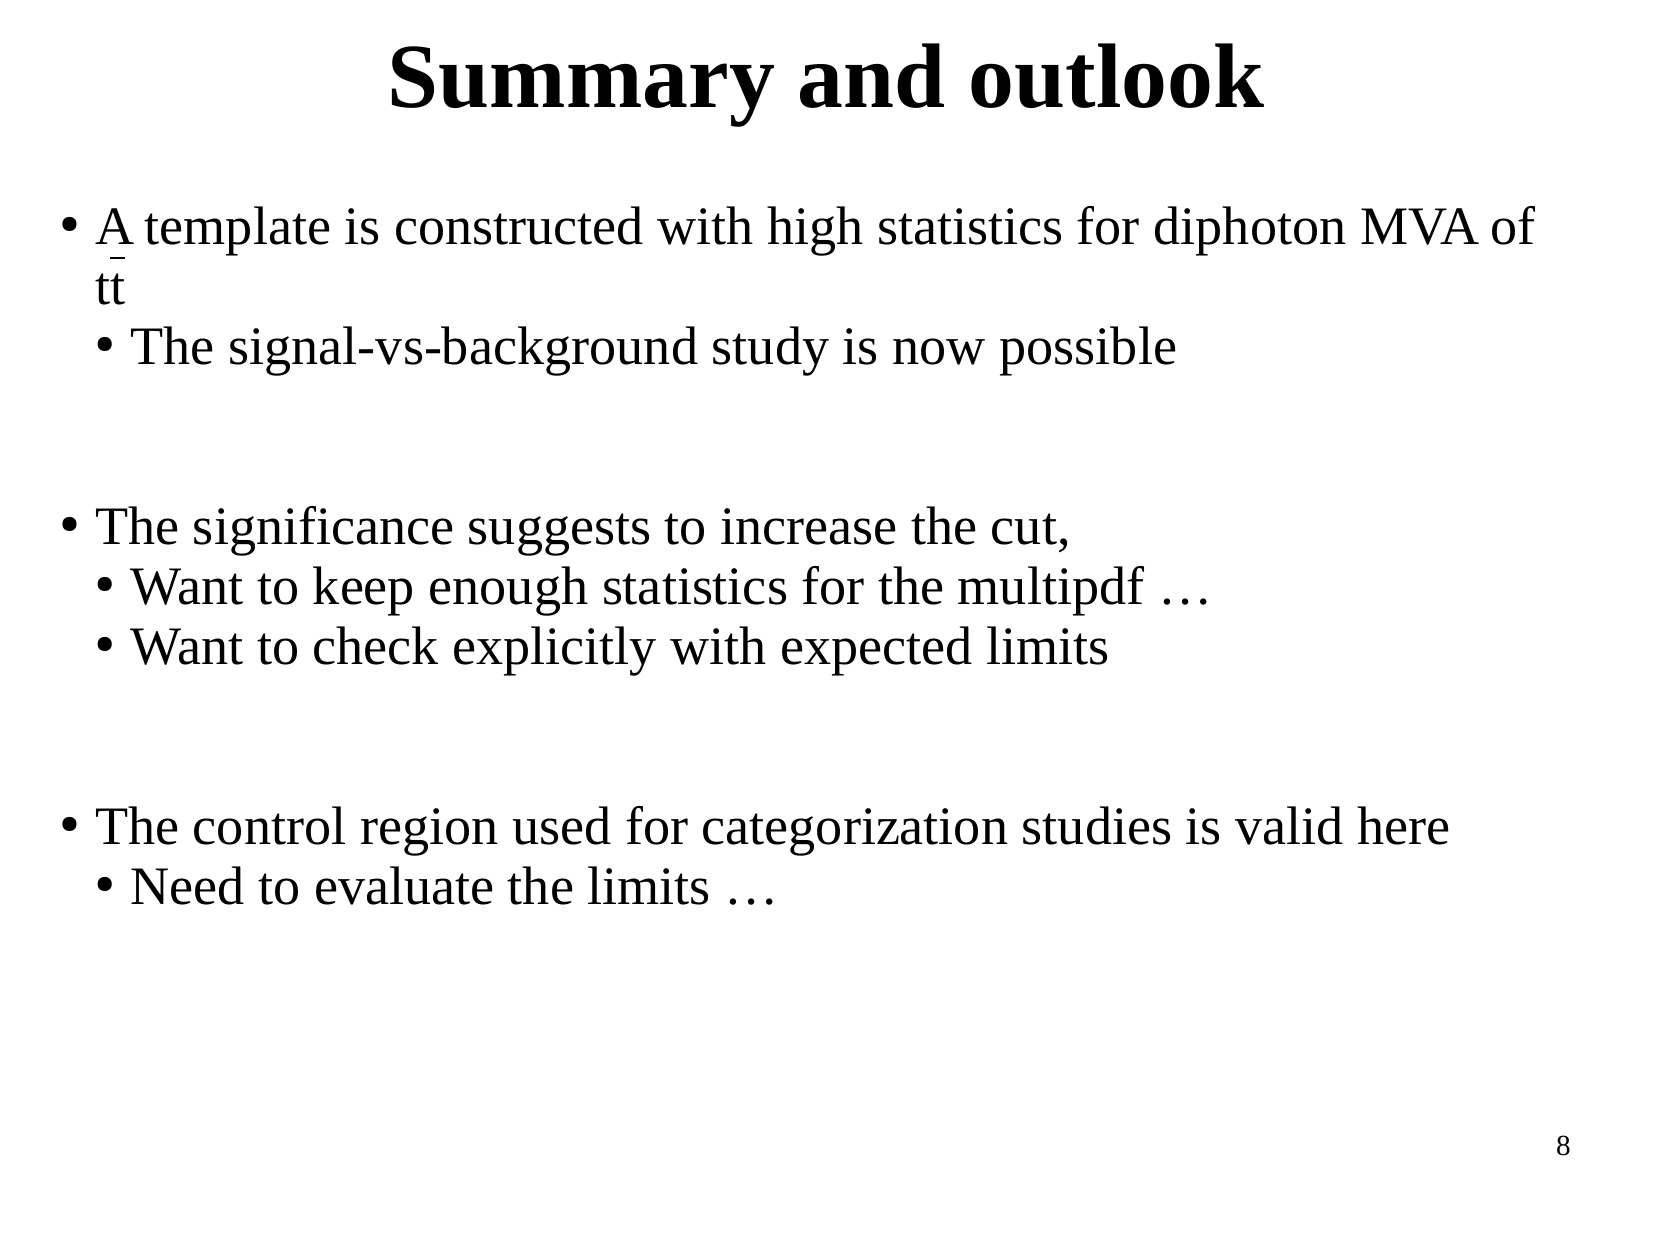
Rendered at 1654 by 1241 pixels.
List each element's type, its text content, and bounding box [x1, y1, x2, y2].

title Summary and outlook [82, 0, 1571, 180]
text_box A template is constructed with high statistics for diphoton MVA of tt The signal-vs-background study is now possible The significance suggests to increase the cut, Want to keep enough statistics for the multipdf … Want to check explicitly with expected limits The control region used for categorization studies is valid here Need to evaluate the limits … [45, 188, 1584, 1107]
